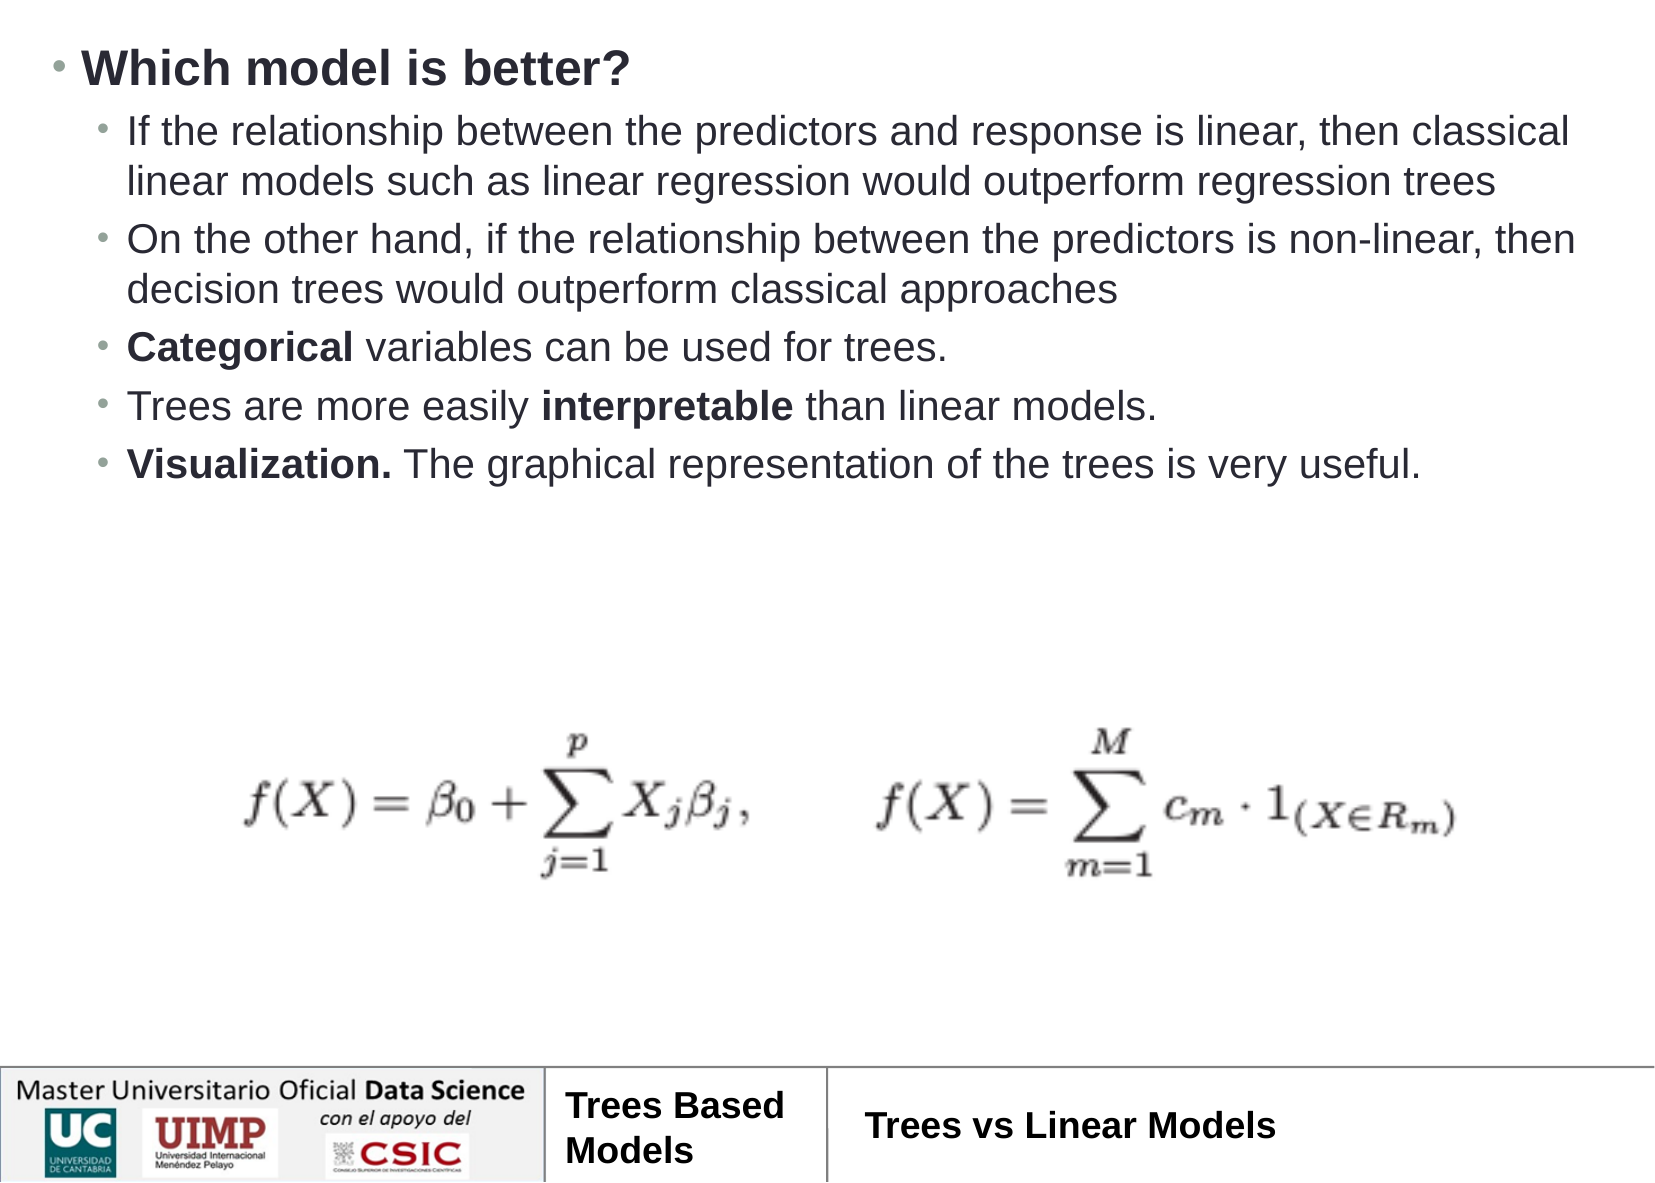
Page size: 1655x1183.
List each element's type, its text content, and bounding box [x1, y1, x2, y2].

picture [0, 1068, 543, 1182]
picture [546, 1069, 550, 1182]
picture [842, 869, 1490, 900]
list Which model is better? If the relationship between the predictors and response is linear, then classical linear models such as linear regression would outperform regression trees On the other hand, if the relationship between the predictors is non-linear, then decision trees would outperform classical approaches Categorical variables can be used for trees. Trees are more easily interpretable than linear models. Visualization. The graphical representation of the trees is very useful. [36, 27, 1619, 869]
text_box Trees vs Linear Models [849, 1093, 1524, 1146]
picture [234, 869, 781, 894]
